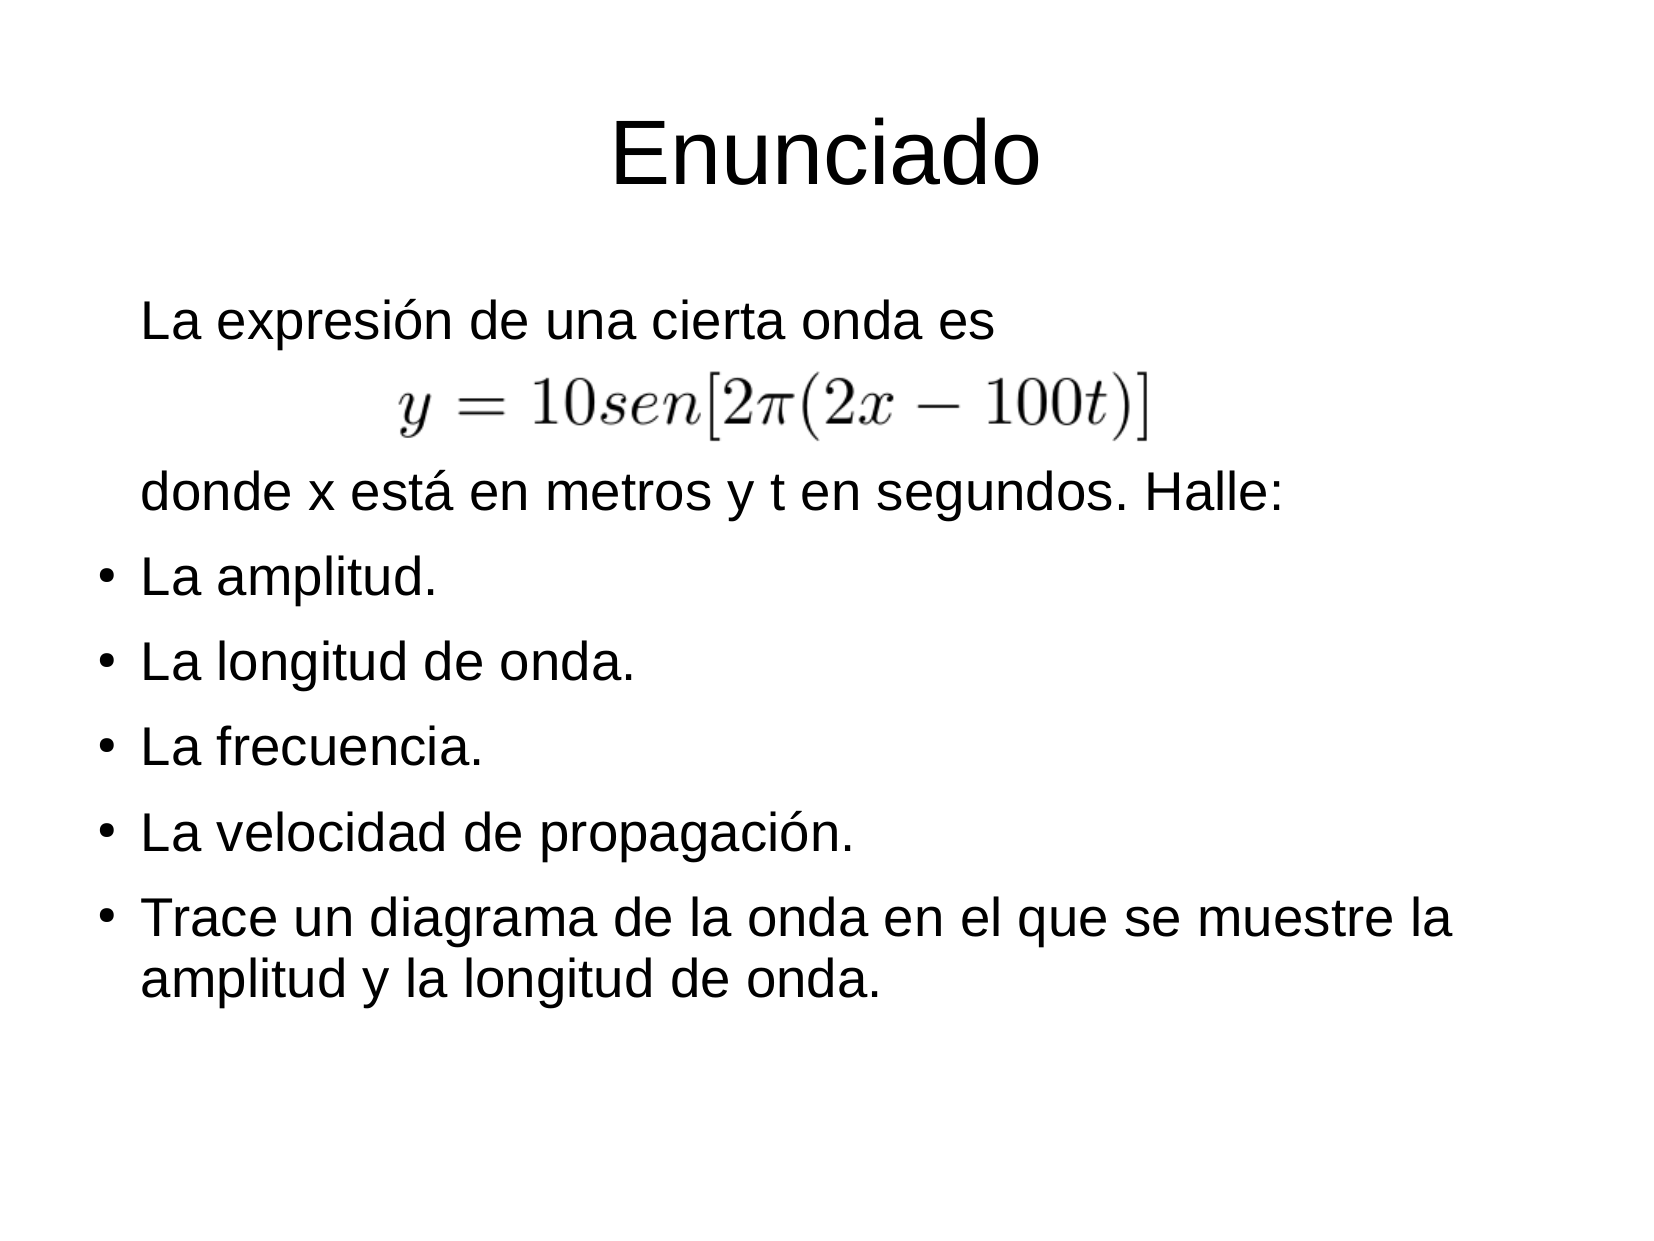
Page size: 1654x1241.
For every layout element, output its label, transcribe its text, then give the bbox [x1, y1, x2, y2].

list La expresión de una cierta onda es donde x está en metros y t en segundos. Halle: La amplitud. La longitud de onda. La frecuencia. La velocidad de propagación. Trace un diagrama de la onda en el que se muestre la amplitud y la longitud de onda. [82, 290, 1571, 1010]
title Enunciado [82, 49, 1571, 257]
picture [388, 361, 1158, 449]
